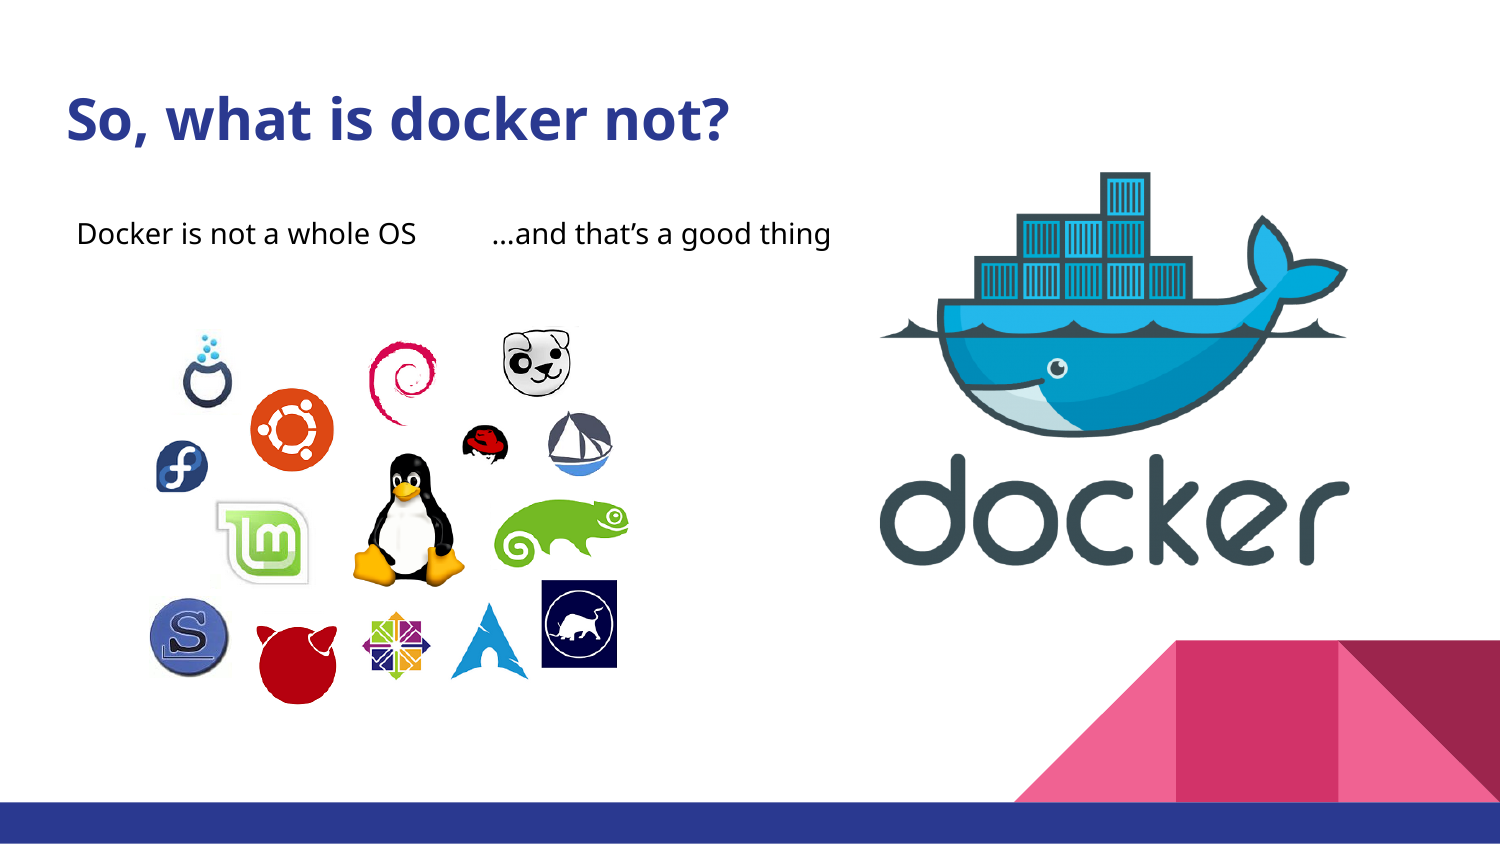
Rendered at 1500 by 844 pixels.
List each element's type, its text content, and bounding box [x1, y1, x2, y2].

title So, what is docker not? [51, 67, 1449, 167]
text_box Docker is not a whole OS [61, 200, 476, 266]
picture [793, 149, 1432, 592]
text_box …and that’s a good thing [476, 200, 931, 266]
picture [98, 307, 662, 729]
